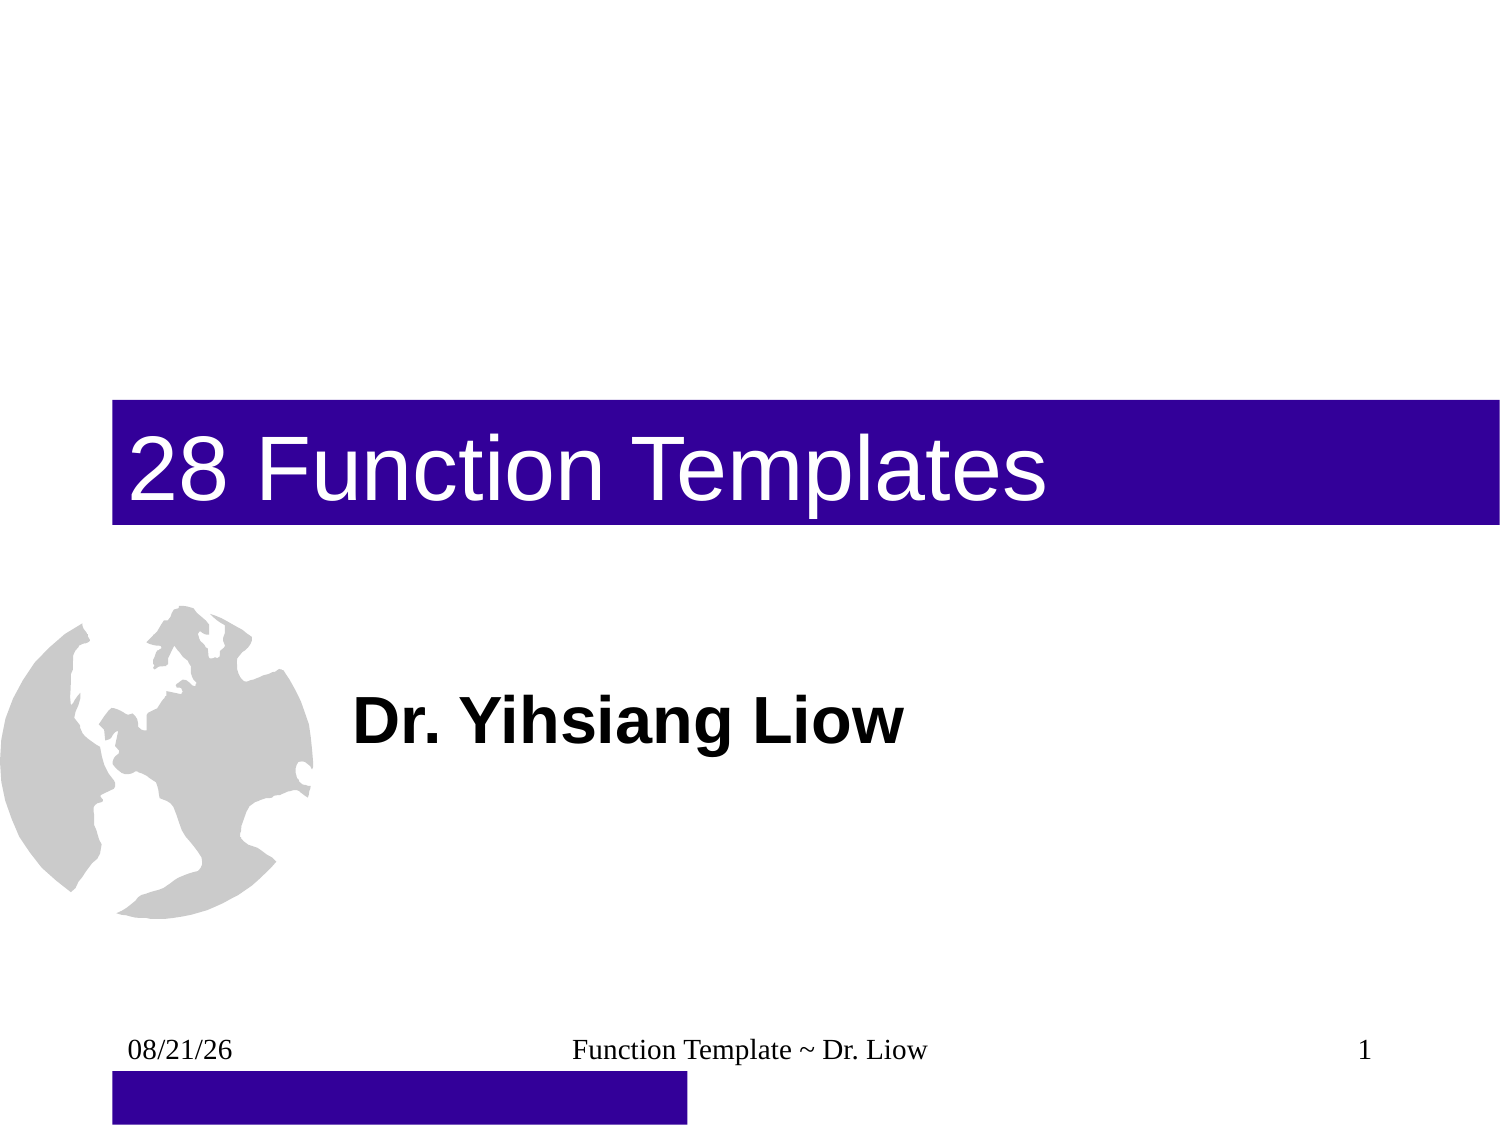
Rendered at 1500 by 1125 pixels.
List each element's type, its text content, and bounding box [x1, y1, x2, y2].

subtitle Dr. Yihsiang Liow [337, 675, 1388, 963]
title 28 Function Templates [112, 374, 1388, 563]
